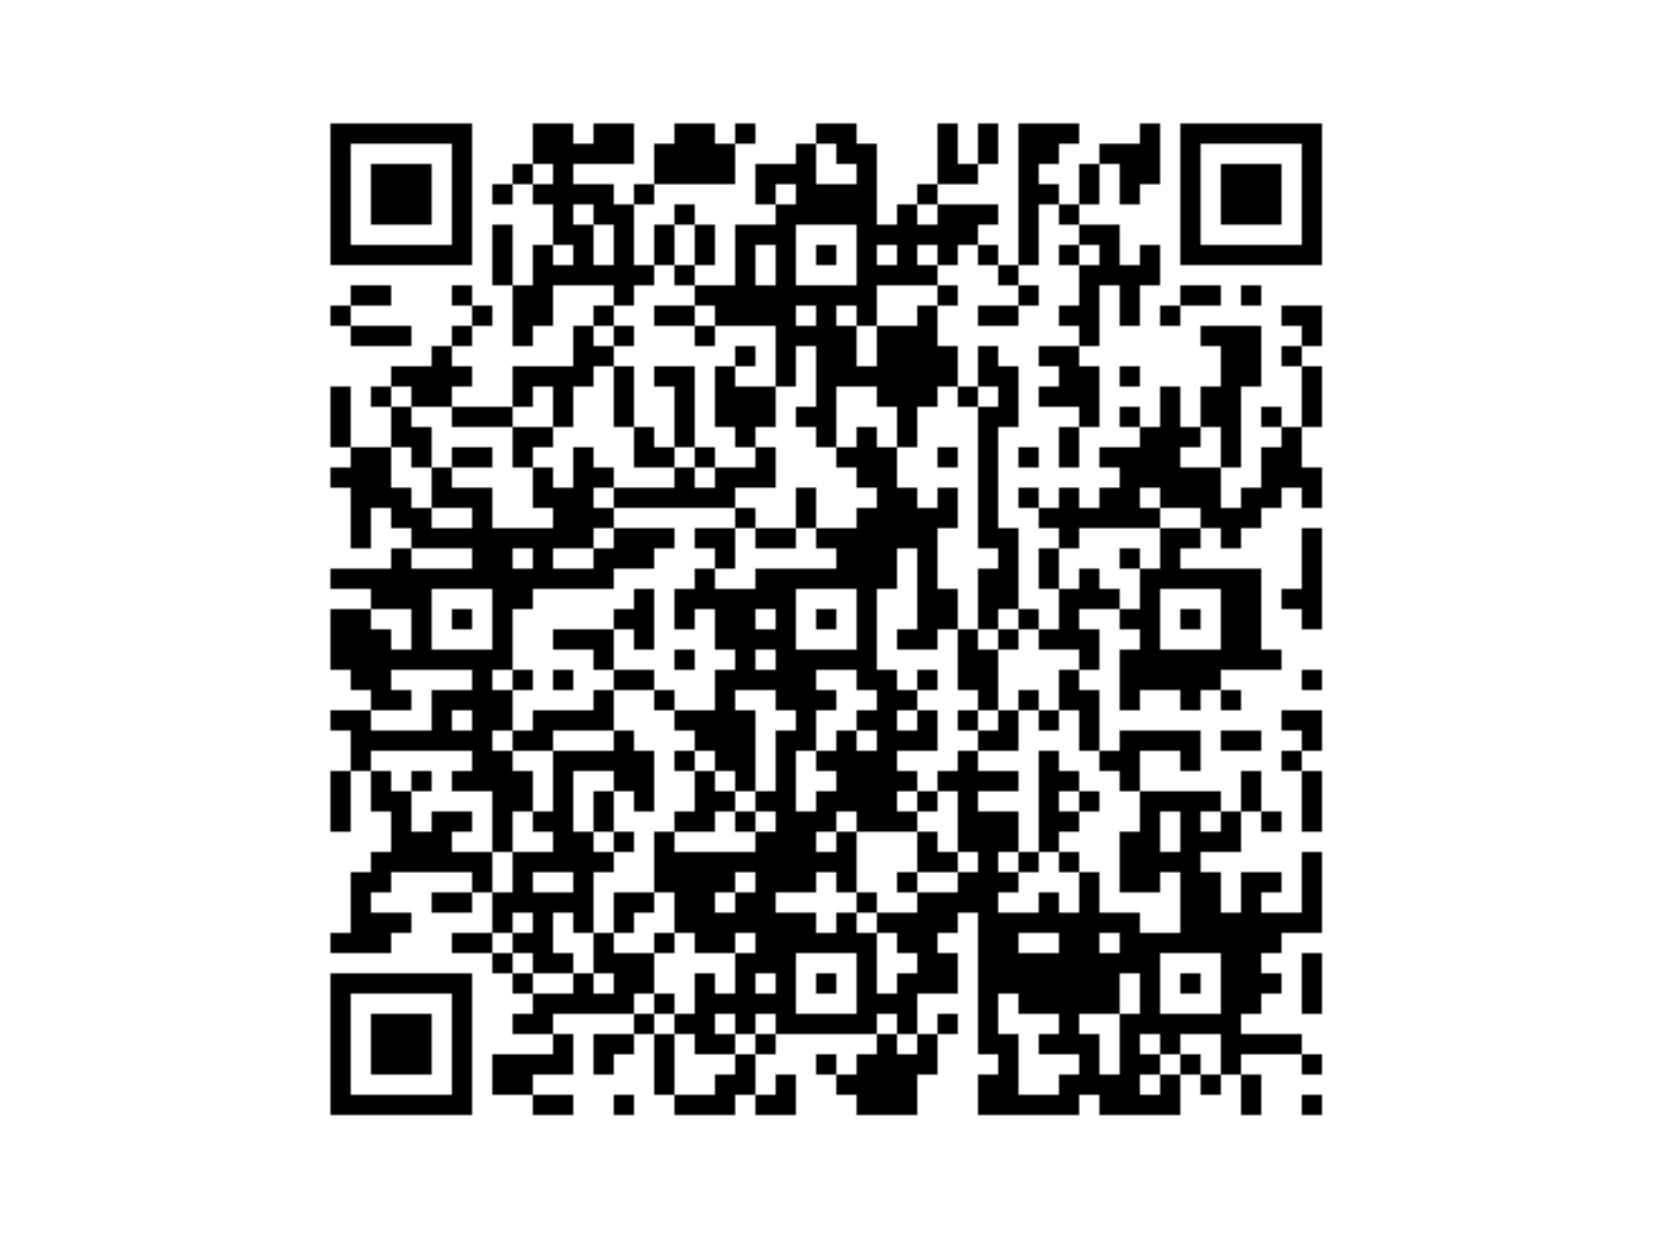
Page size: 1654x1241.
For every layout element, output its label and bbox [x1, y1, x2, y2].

picture [311, 104, 1343, 1136]
